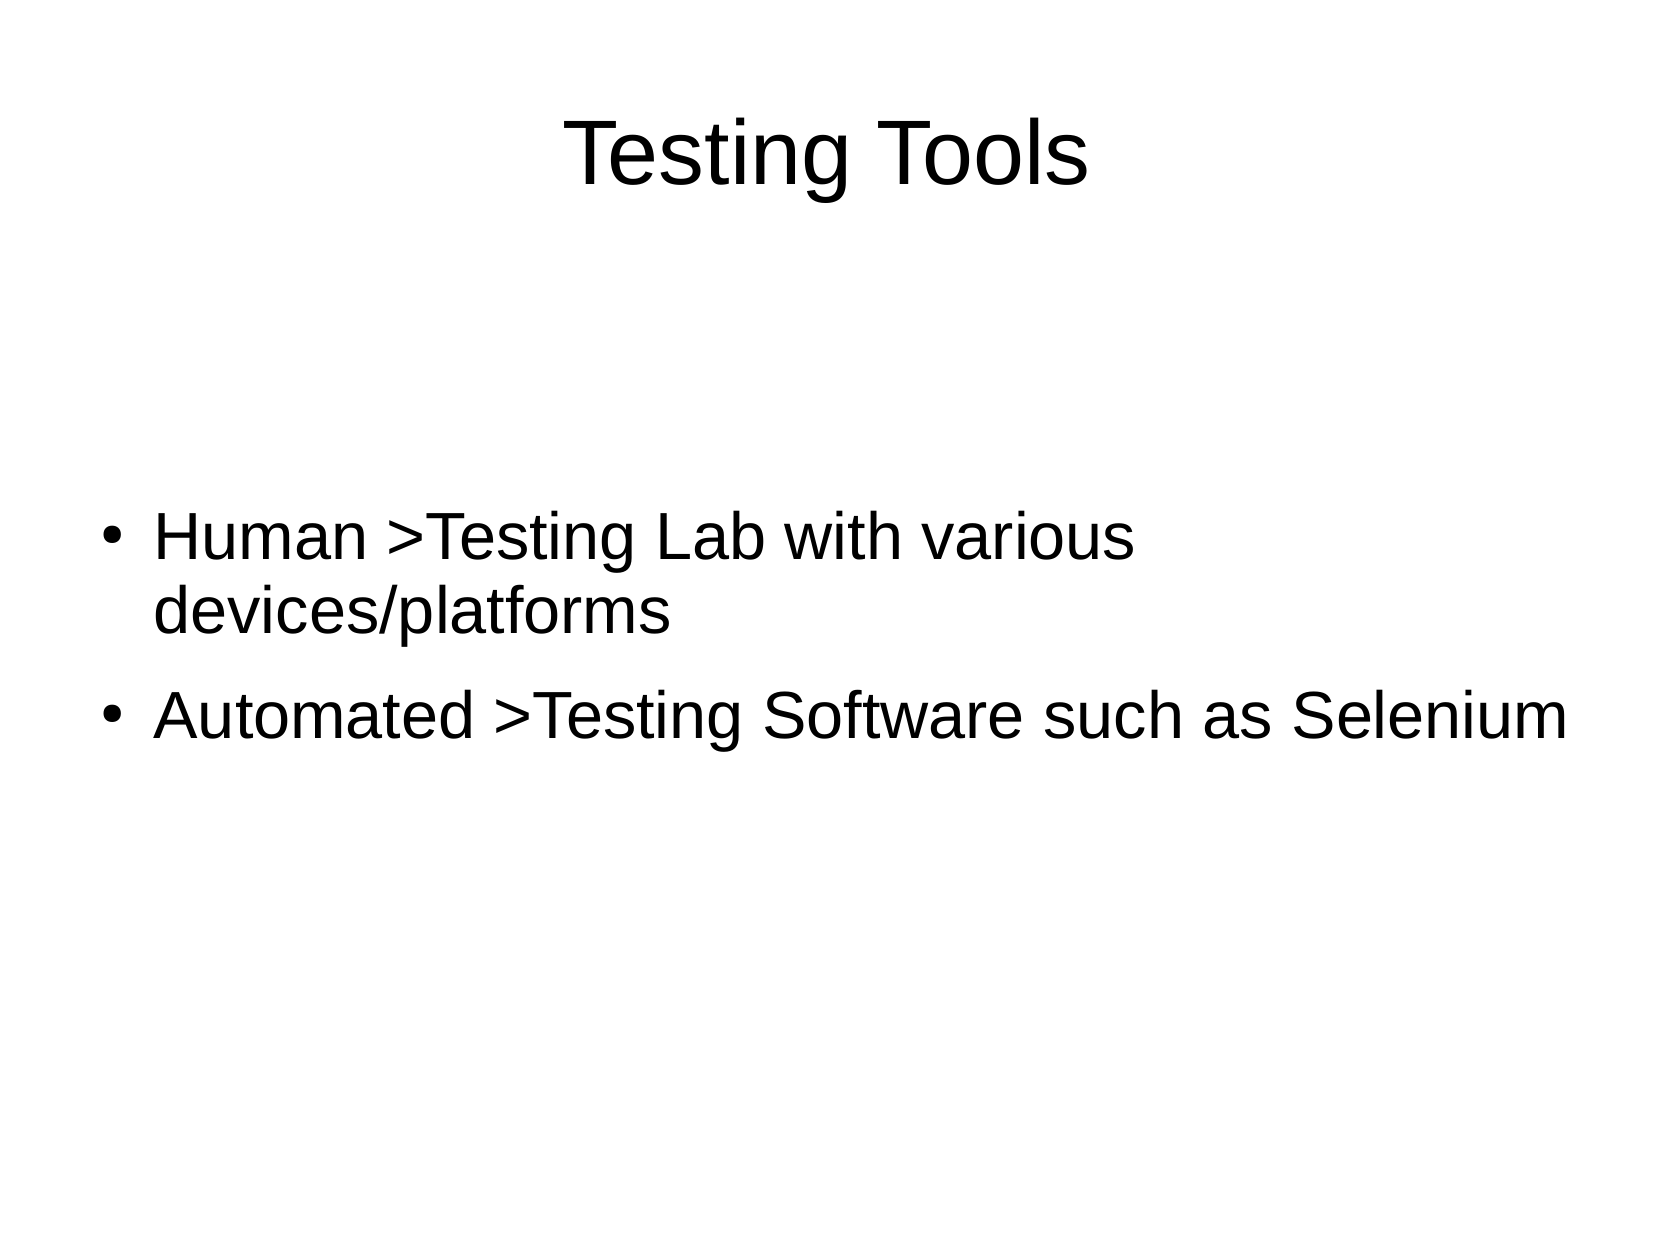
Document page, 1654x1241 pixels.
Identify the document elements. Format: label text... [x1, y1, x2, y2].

list Human >Testing Lab with various devices/platforms Automated >Testing Software such as Selenium [82, 290, 1571, 1109]
title Testing Tools [82, 49, 1571, 257]
